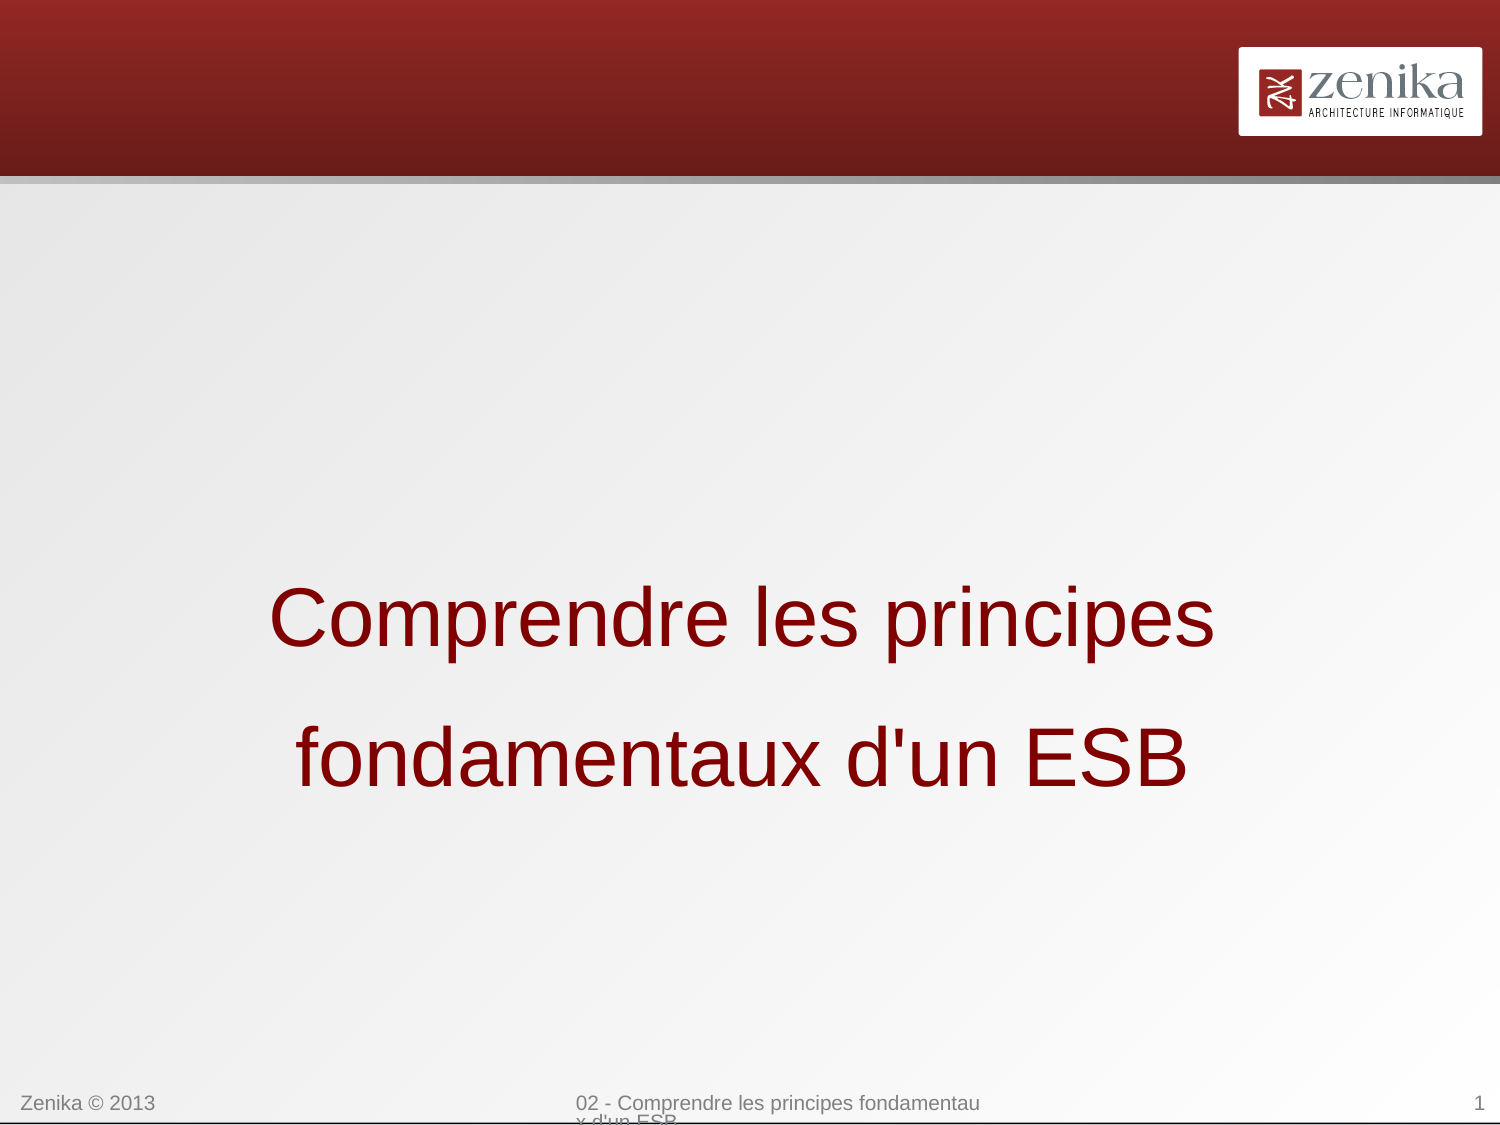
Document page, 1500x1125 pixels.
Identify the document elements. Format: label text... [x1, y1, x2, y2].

subtitle Comprendre les principes fondamentaux d'un ESB [50, 249, 1435, 1079]
picture [1257, 58, 1464, 125]
